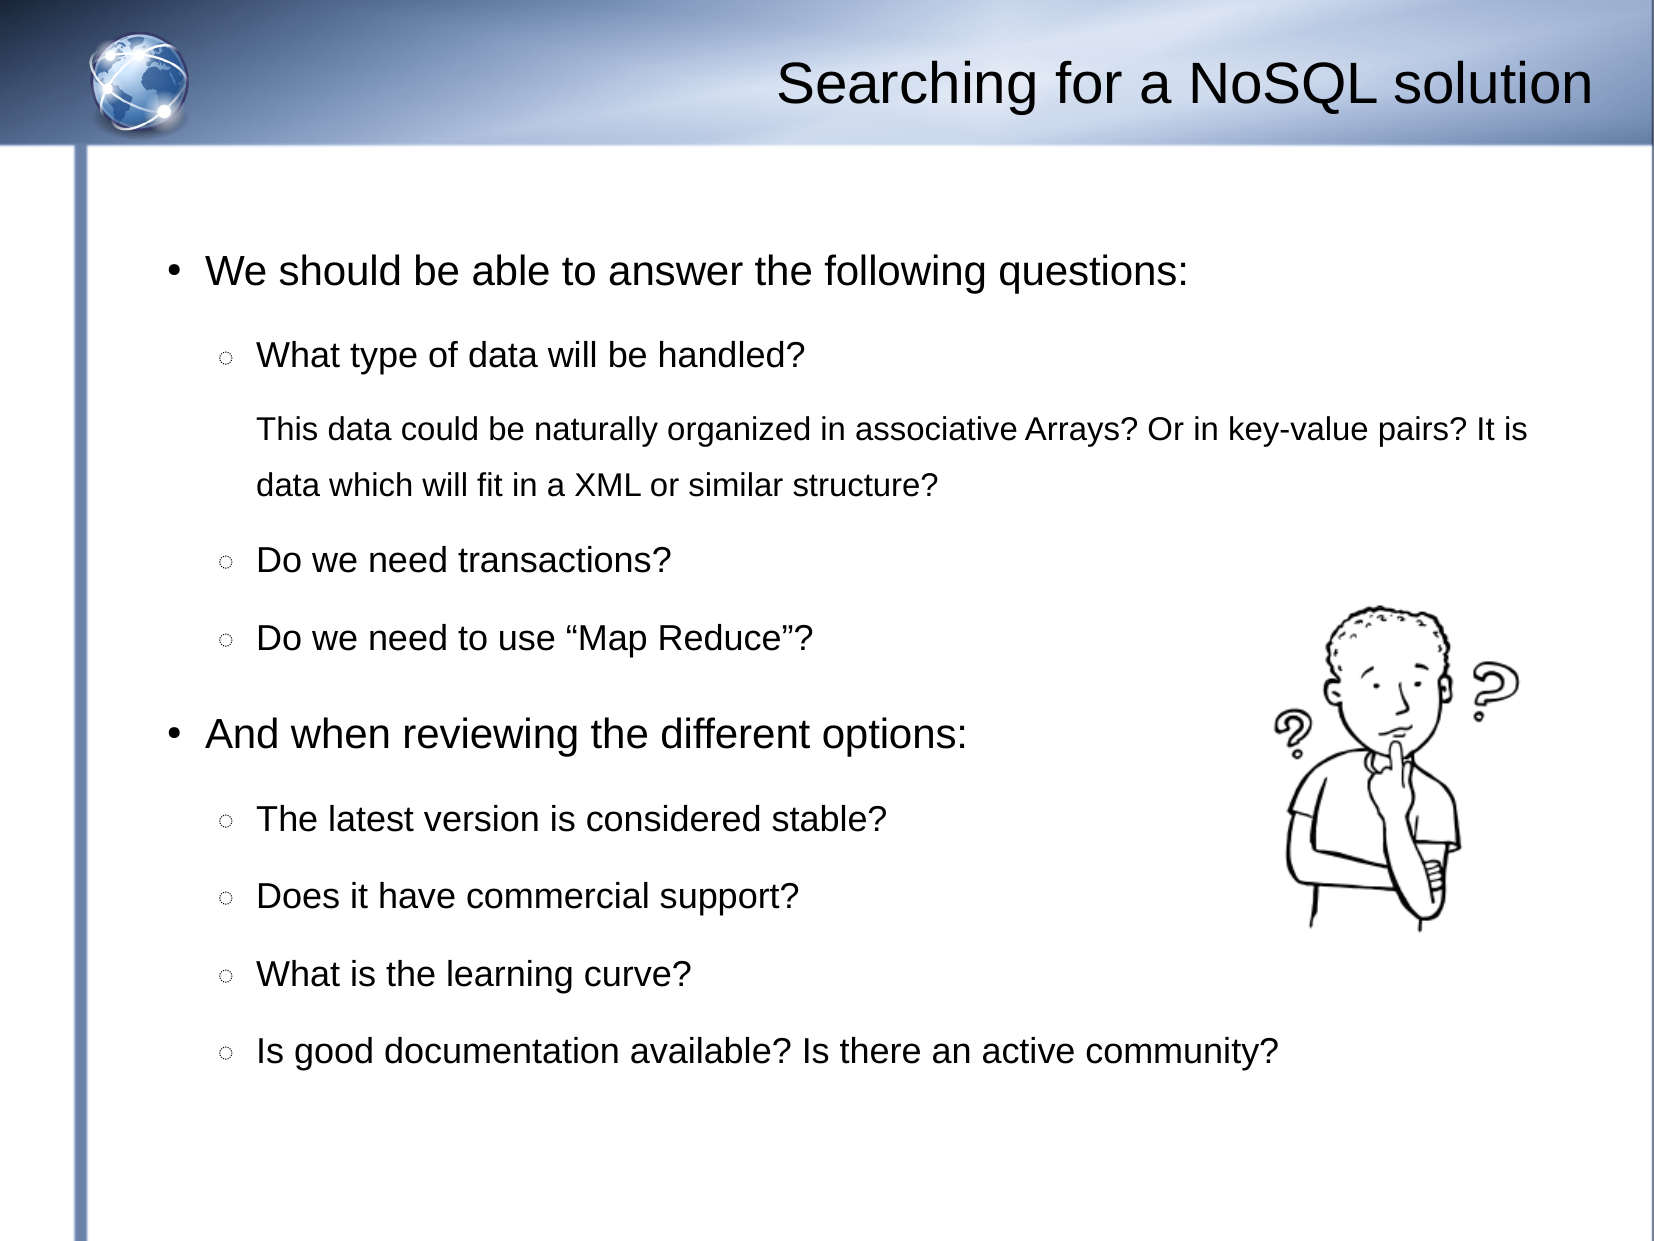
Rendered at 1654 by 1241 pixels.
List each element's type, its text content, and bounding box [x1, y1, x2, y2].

picture [0, 0, 1654, 1241]
list We should be able to answer the following questions: What type of data will be handled? This data could be naturally organized in associative Arrays? Or in key-value pairs? It is data which will fit in a XML or similar structure? Do we need transactions? Do we need to use “Map Reduce”? And when reviewing the different options: The latest version is considered stable? Does it have commercial support? What is the learning curve? Is good documentation available? Is there an active community? [154, 224, 1596, 1075]
title Searching for a NoSQL solution [197, 49, 1596, 118]
